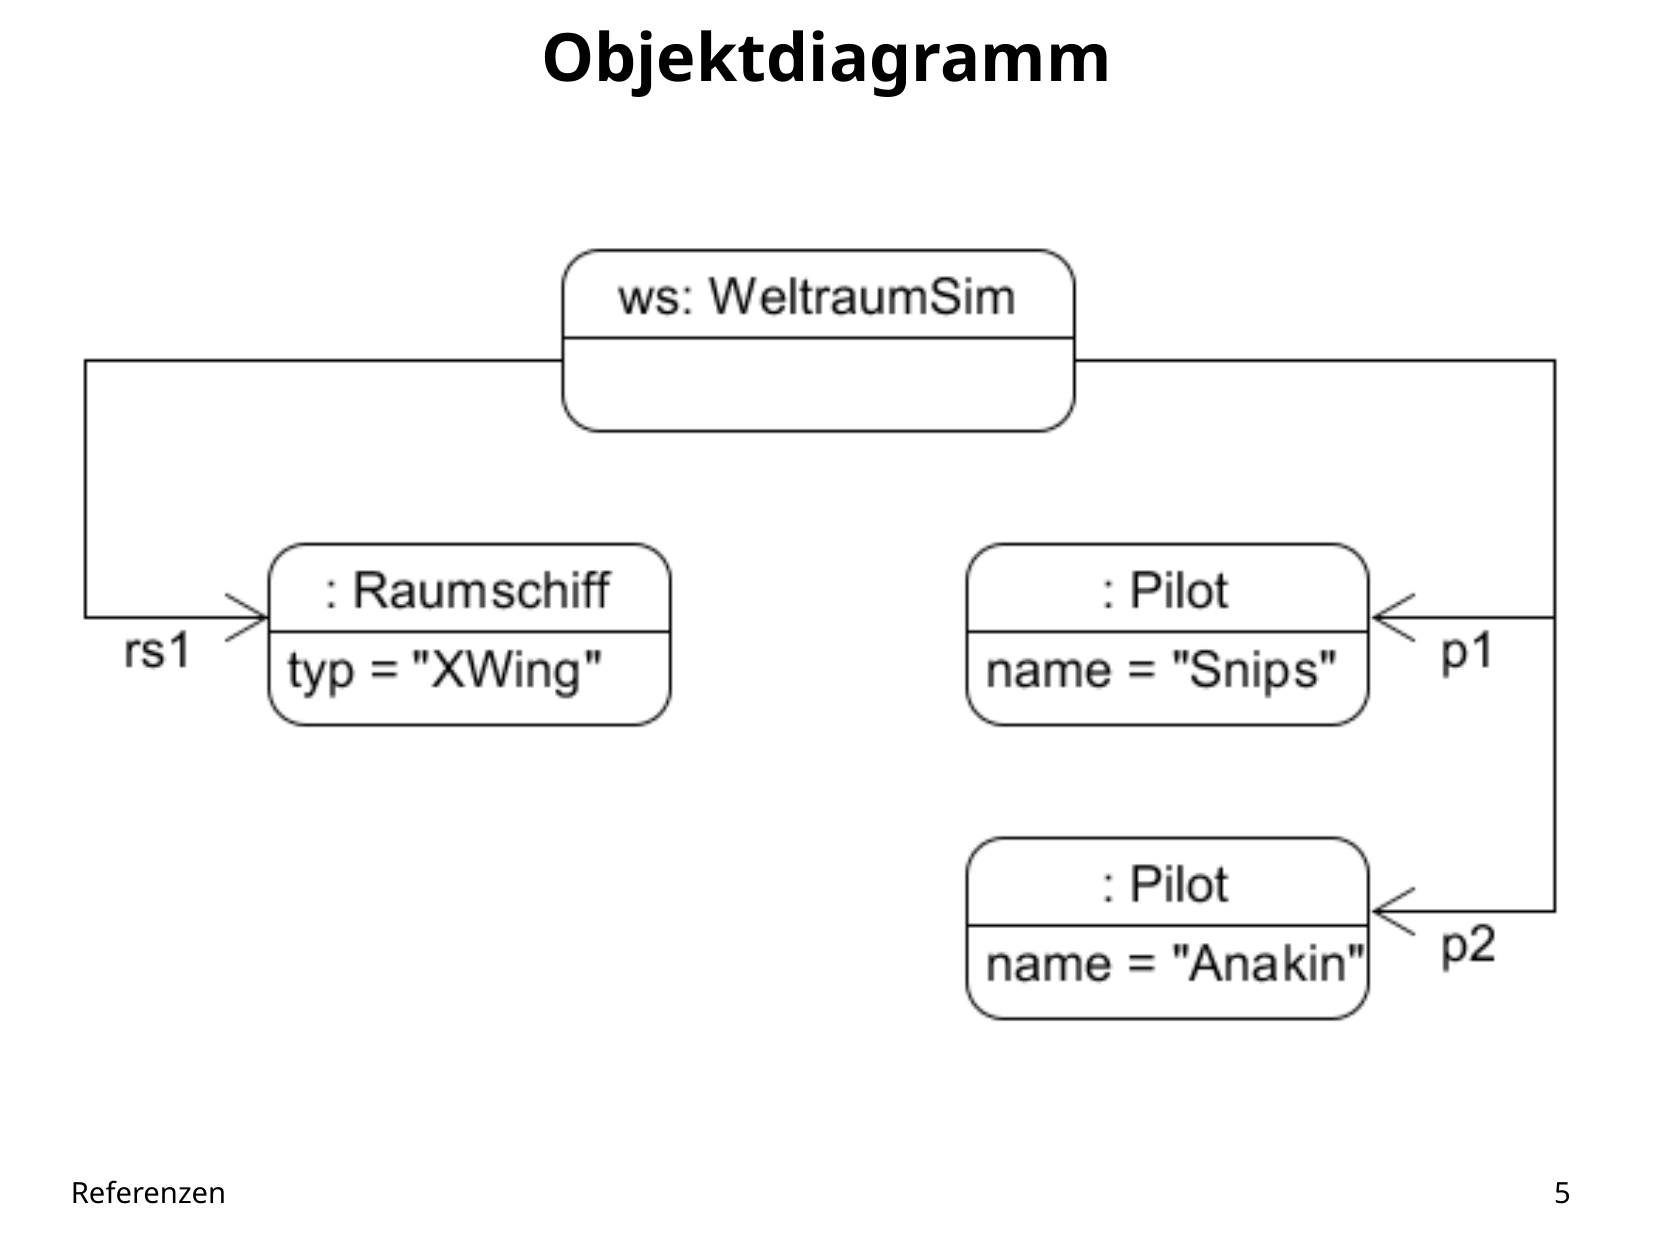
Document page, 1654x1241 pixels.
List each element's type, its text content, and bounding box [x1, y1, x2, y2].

picture [82, 247, 1560, 1025]
title Objektdiagramm [0, 5, 1654, 107]
